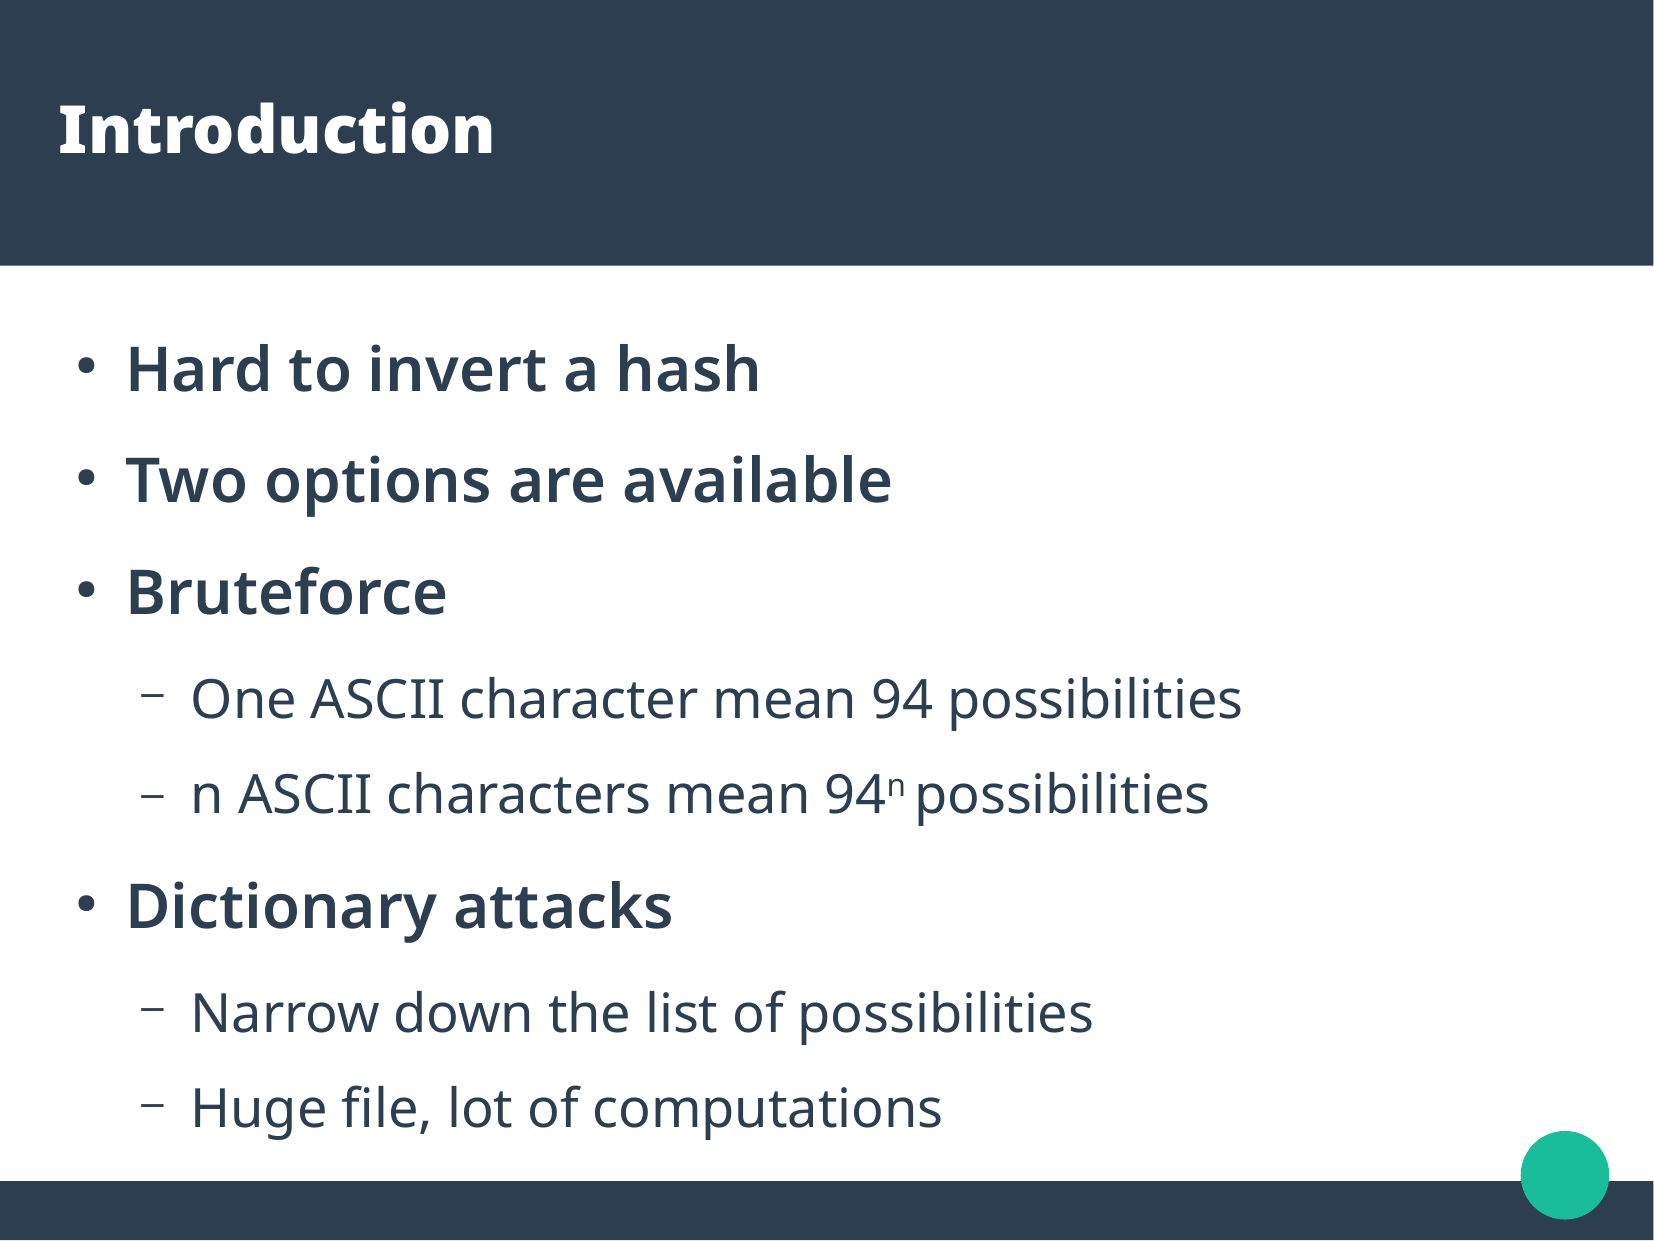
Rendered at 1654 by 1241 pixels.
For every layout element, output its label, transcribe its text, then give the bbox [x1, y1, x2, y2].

title Introduction [59, 49, 1595, 207]
list Hard to invert a hash Two options are available Bruteforce One ASCII character mean 94 possibilities n ASCII characters mean 94n possibilities Dictionary attacks Narrow down the list of possibilities Huge file, lot of computations [59, 324, 1595, 1152]
